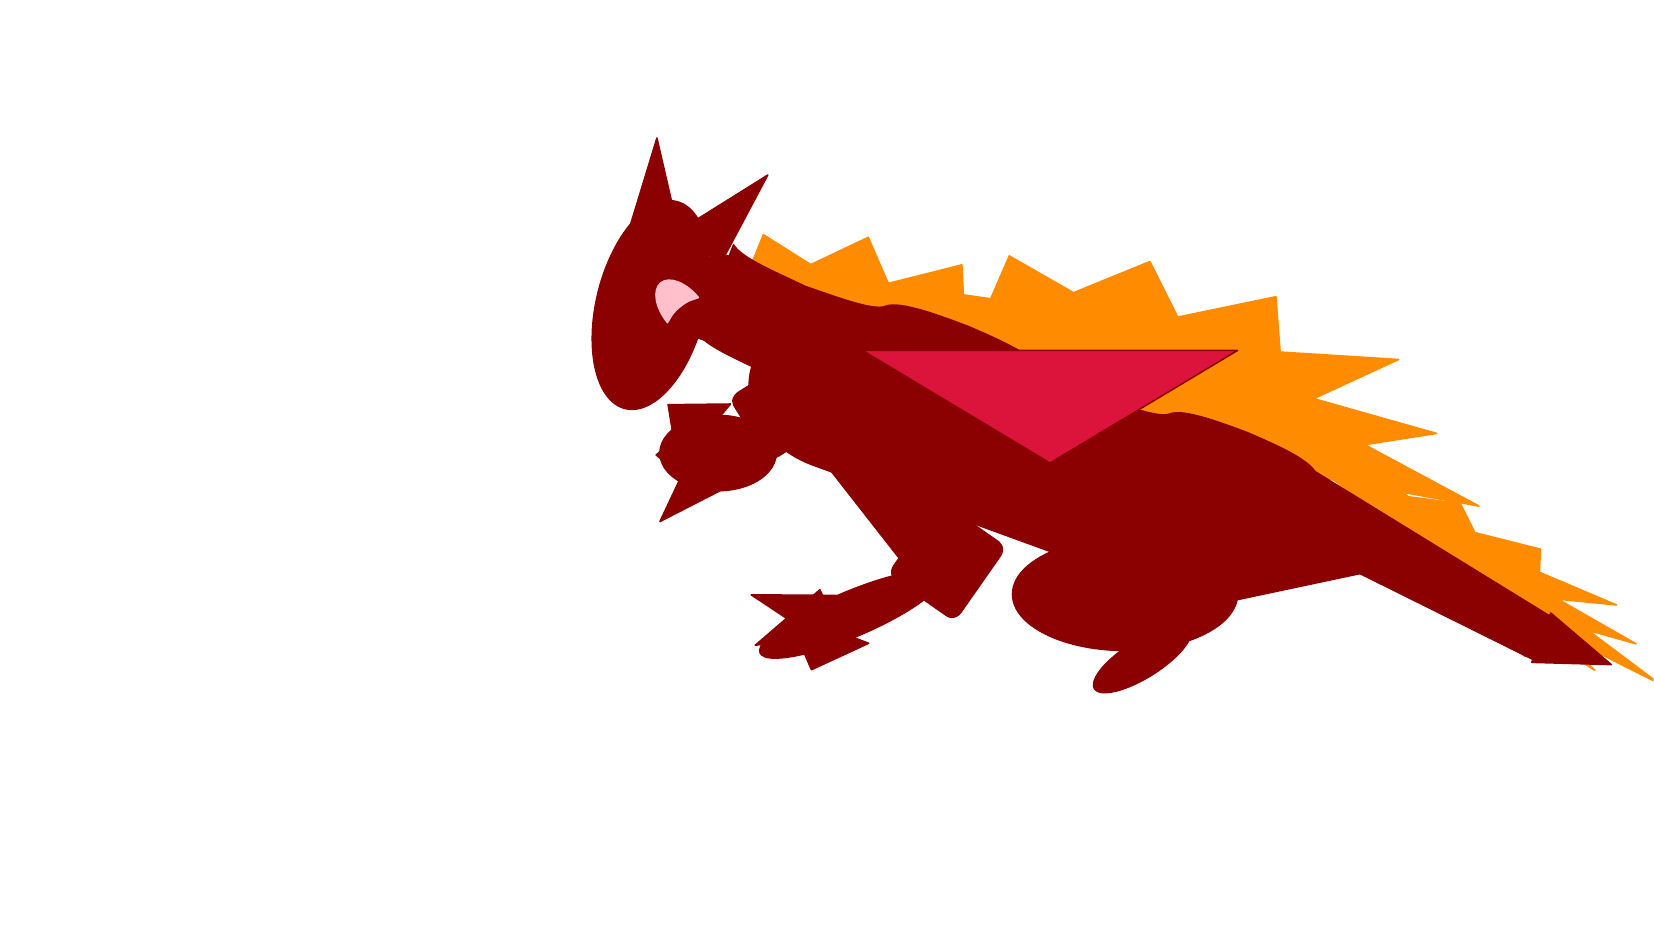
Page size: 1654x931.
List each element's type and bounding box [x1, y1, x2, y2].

text_box [592, 138, 1654, 693]
